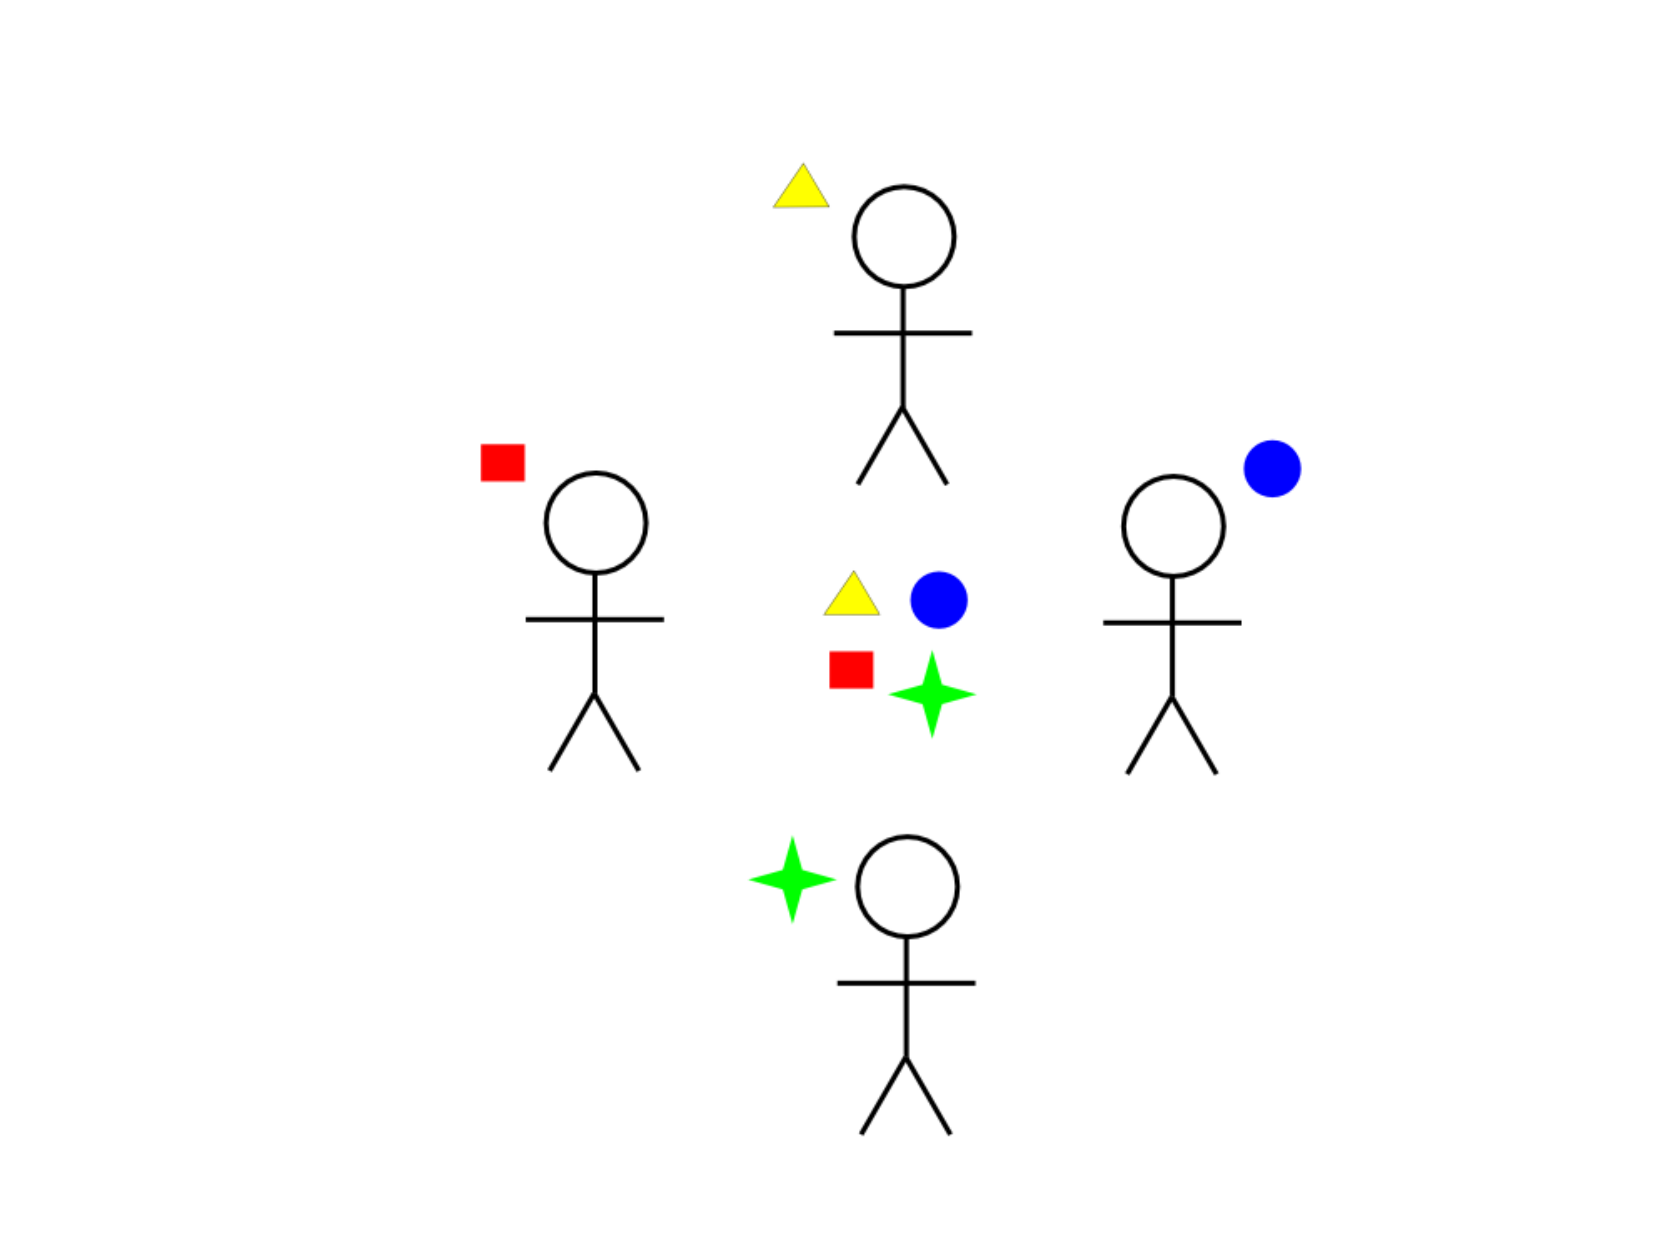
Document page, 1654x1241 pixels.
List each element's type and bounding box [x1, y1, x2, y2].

picture [446, 139, 1357, 1173]
